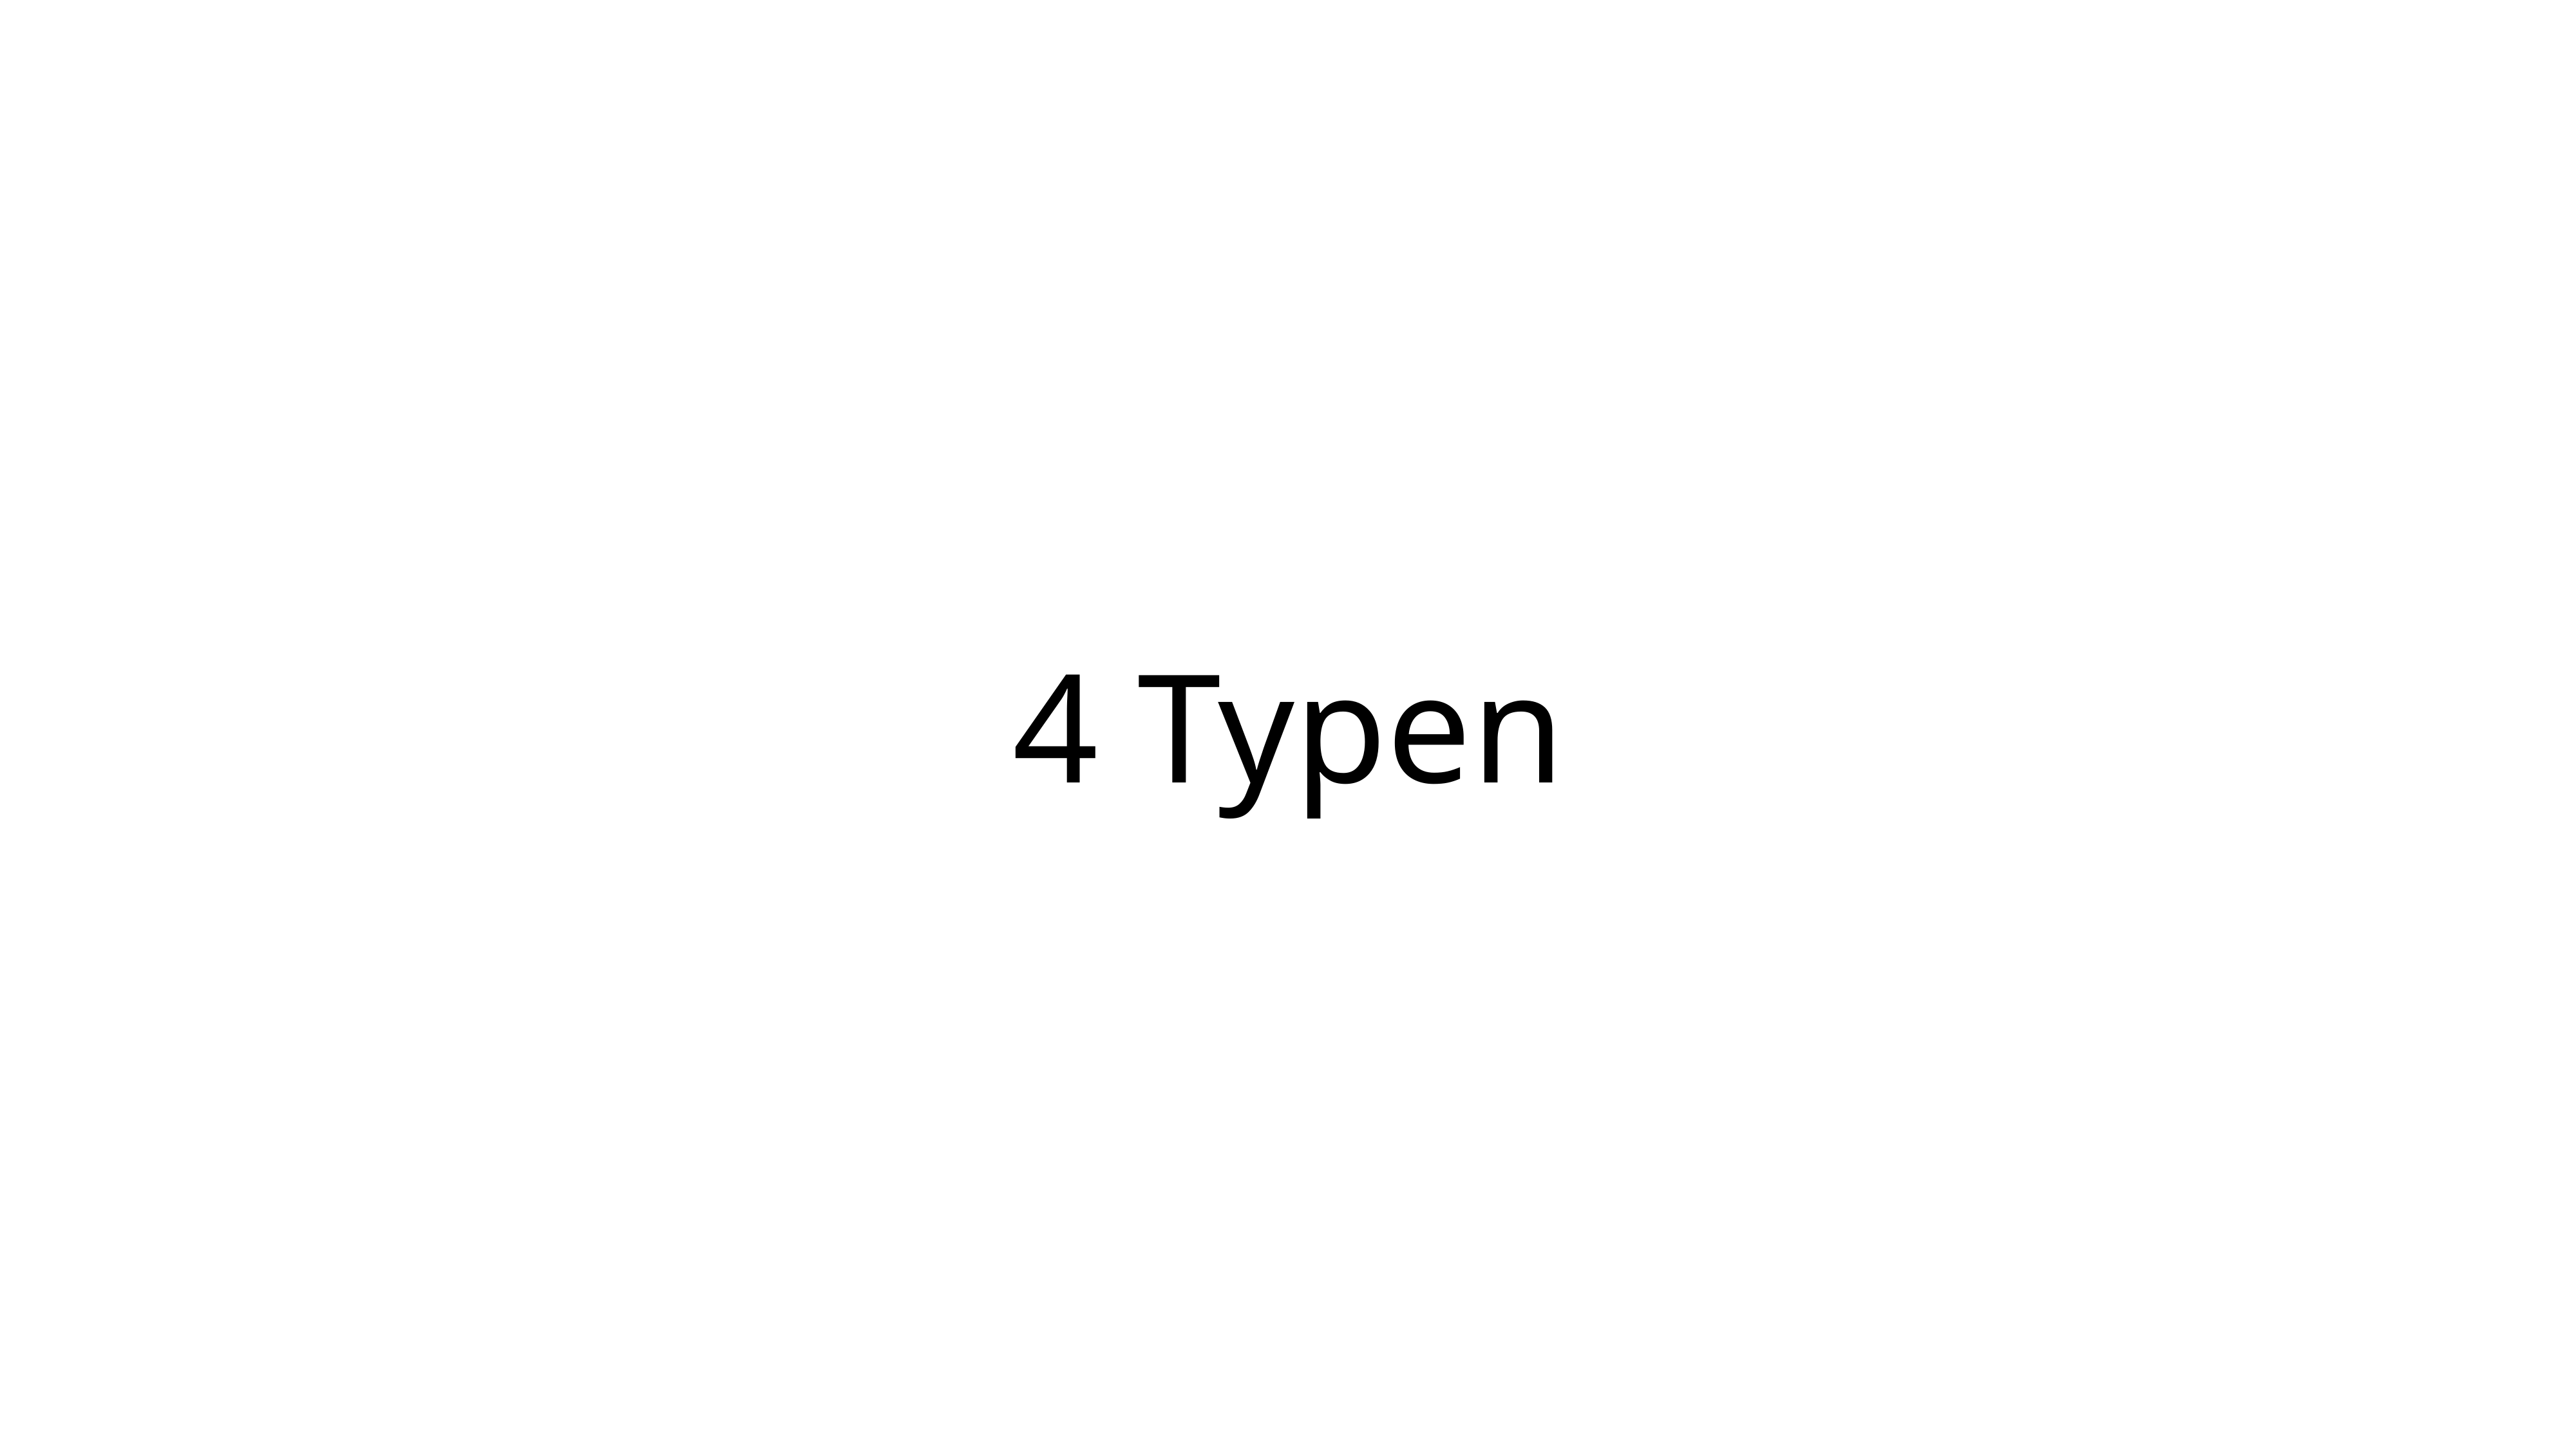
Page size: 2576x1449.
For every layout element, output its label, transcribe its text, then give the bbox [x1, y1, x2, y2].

text_box 4 Typen [252, 478, 2325, 971]
